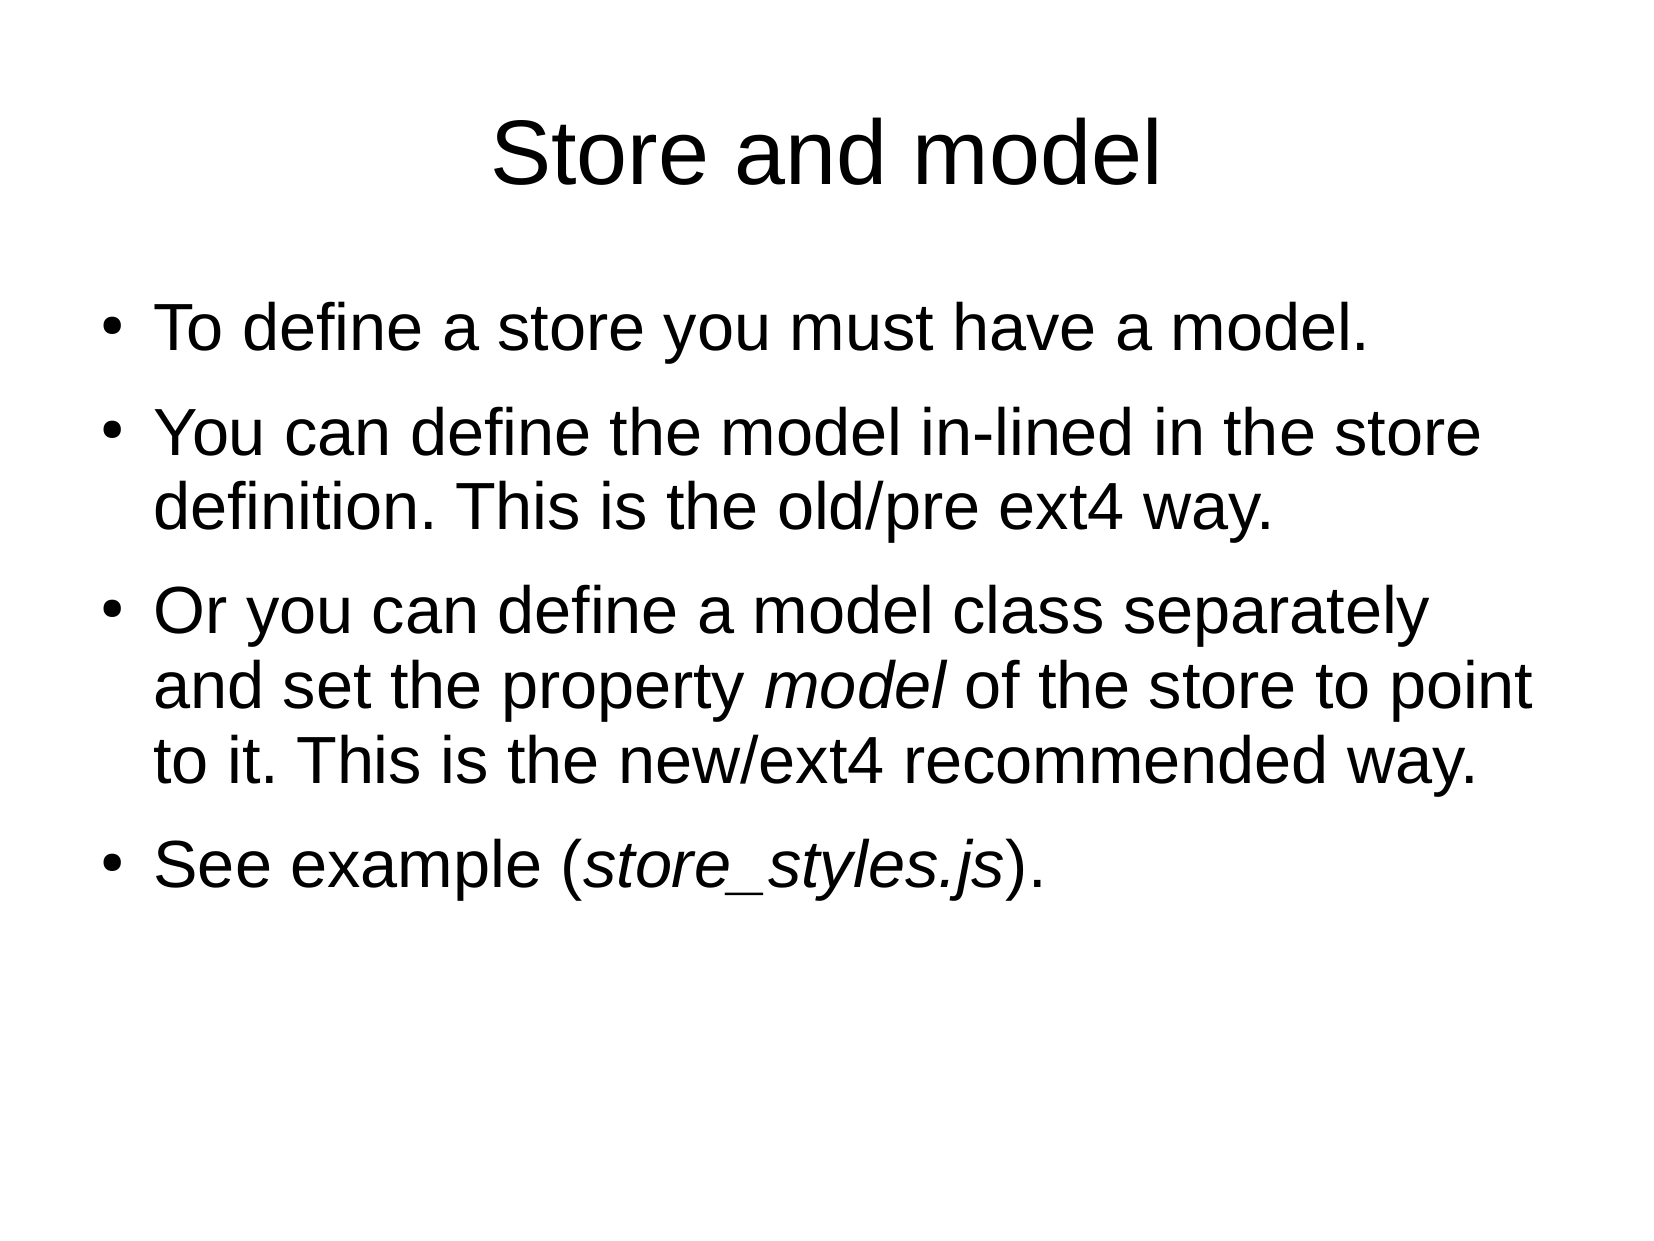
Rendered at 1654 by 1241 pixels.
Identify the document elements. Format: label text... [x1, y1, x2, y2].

title Store and model [82, 49, 1571, 257]
list To define a store you must have a model. You can define the model in-lined in the store definition. This is the old/pre ext4 way. Or you can define a model class separately and set the property model of the store to point to it. This is the new/ext4 recommended way. See example (store_styles.js). [82, 290, 1538, 1010]
